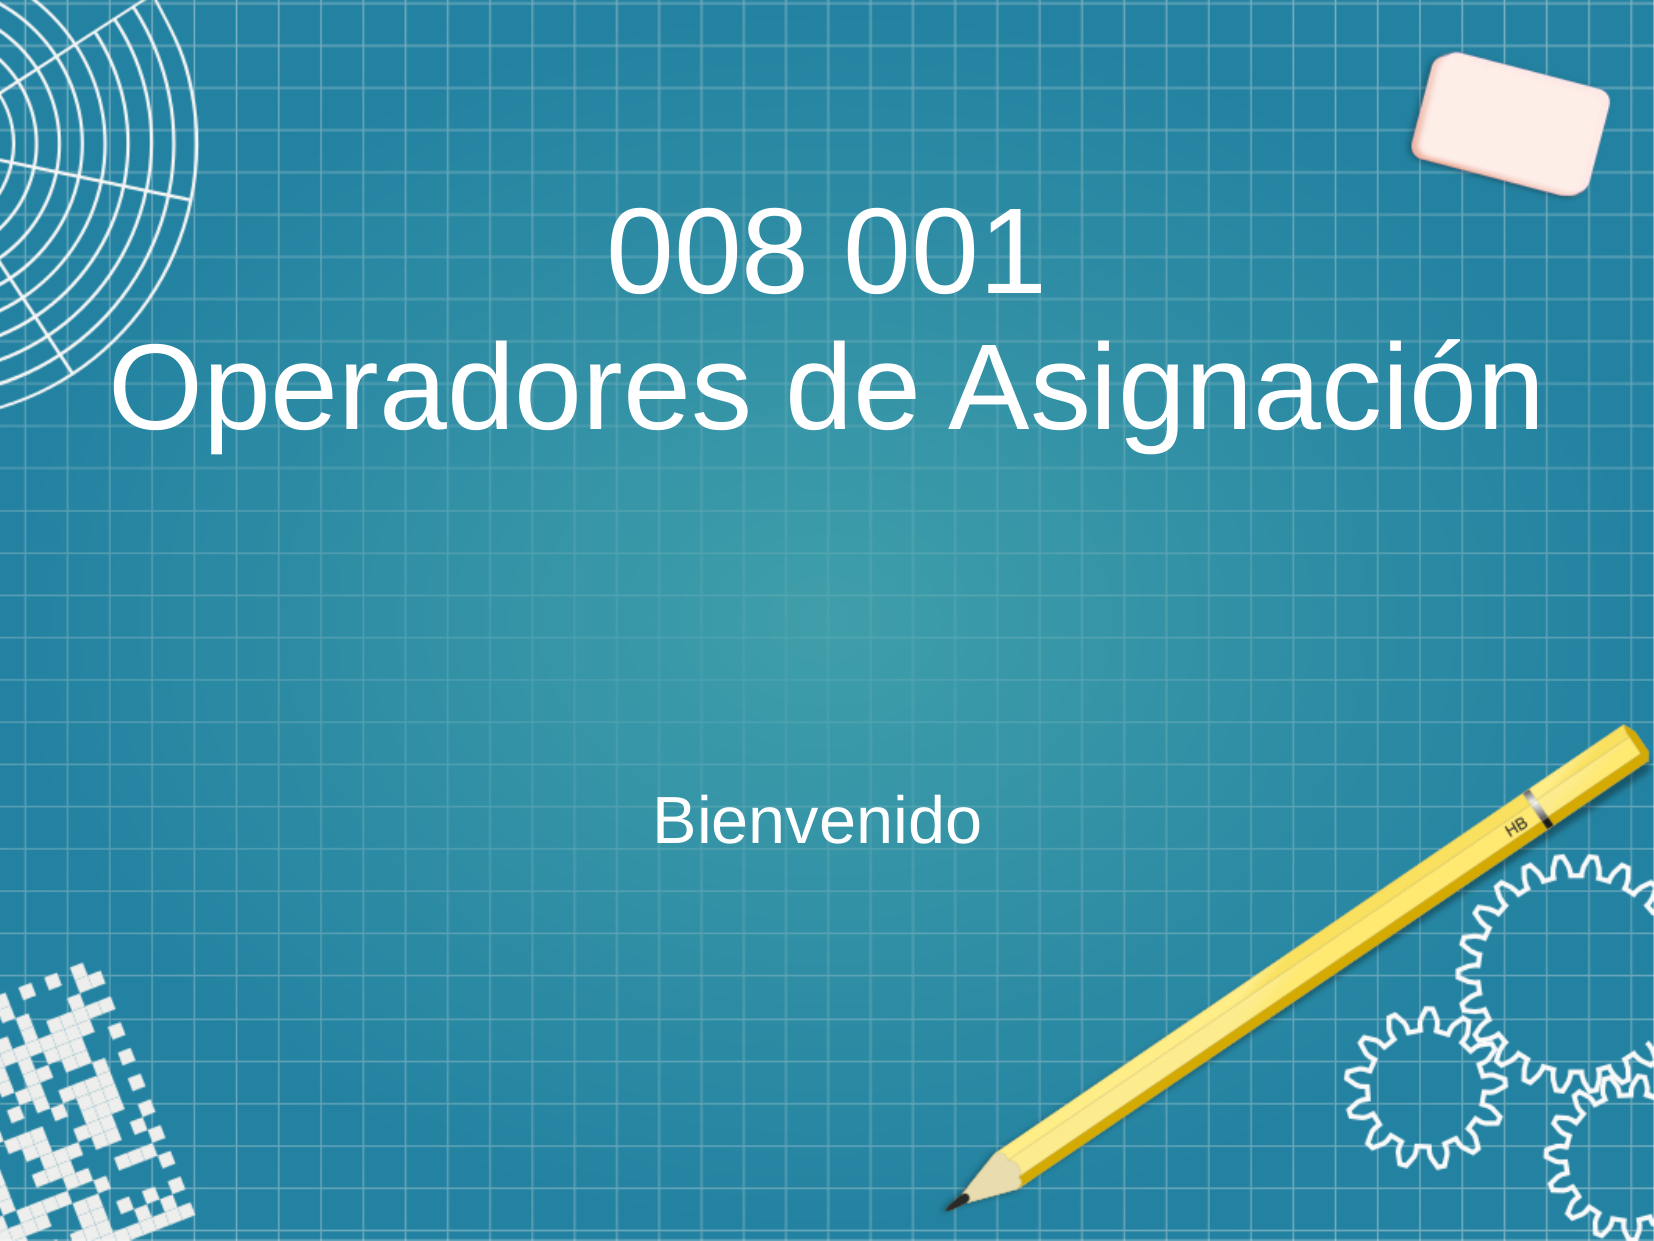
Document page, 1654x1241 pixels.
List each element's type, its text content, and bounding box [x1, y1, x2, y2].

title 008 001 Operadores de Asignación [82, 177, 1571, 461]
picture [0, 0, 1654, 1241]
subtitle Bienvenido [82, 519, 1571, 1123]
